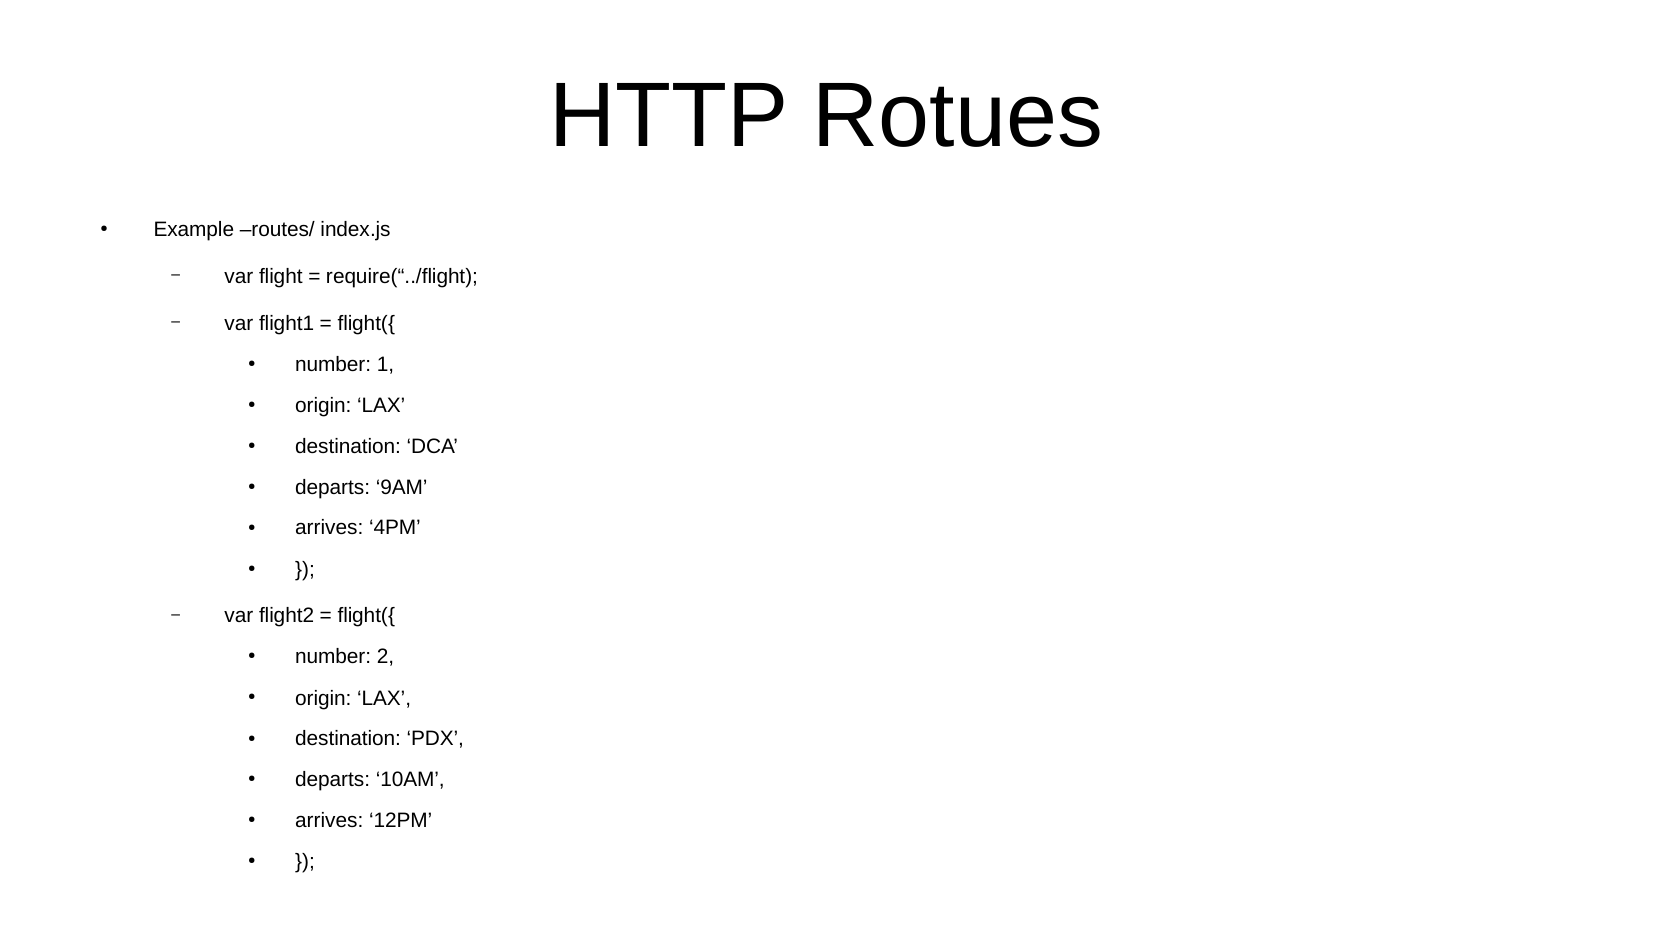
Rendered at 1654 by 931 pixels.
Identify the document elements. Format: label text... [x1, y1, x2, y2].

title HTTP Rotues [82, 37, 1571, 193]
list Example –routes/ index.js var flight = require(“../flight); var flight1 = flight({ number: 1, origin: ‘LAX’ destination: ‘DCA’ departs: ‘9AM’ arrives: ‘4PM’ }); var flight2 = flight({ number: 2, origin: ‘LAX’, destination: ‘PDX’, departs: ‘10AM’, arrives: ‘12PM’ }); [82, 217, 1621, 901]
